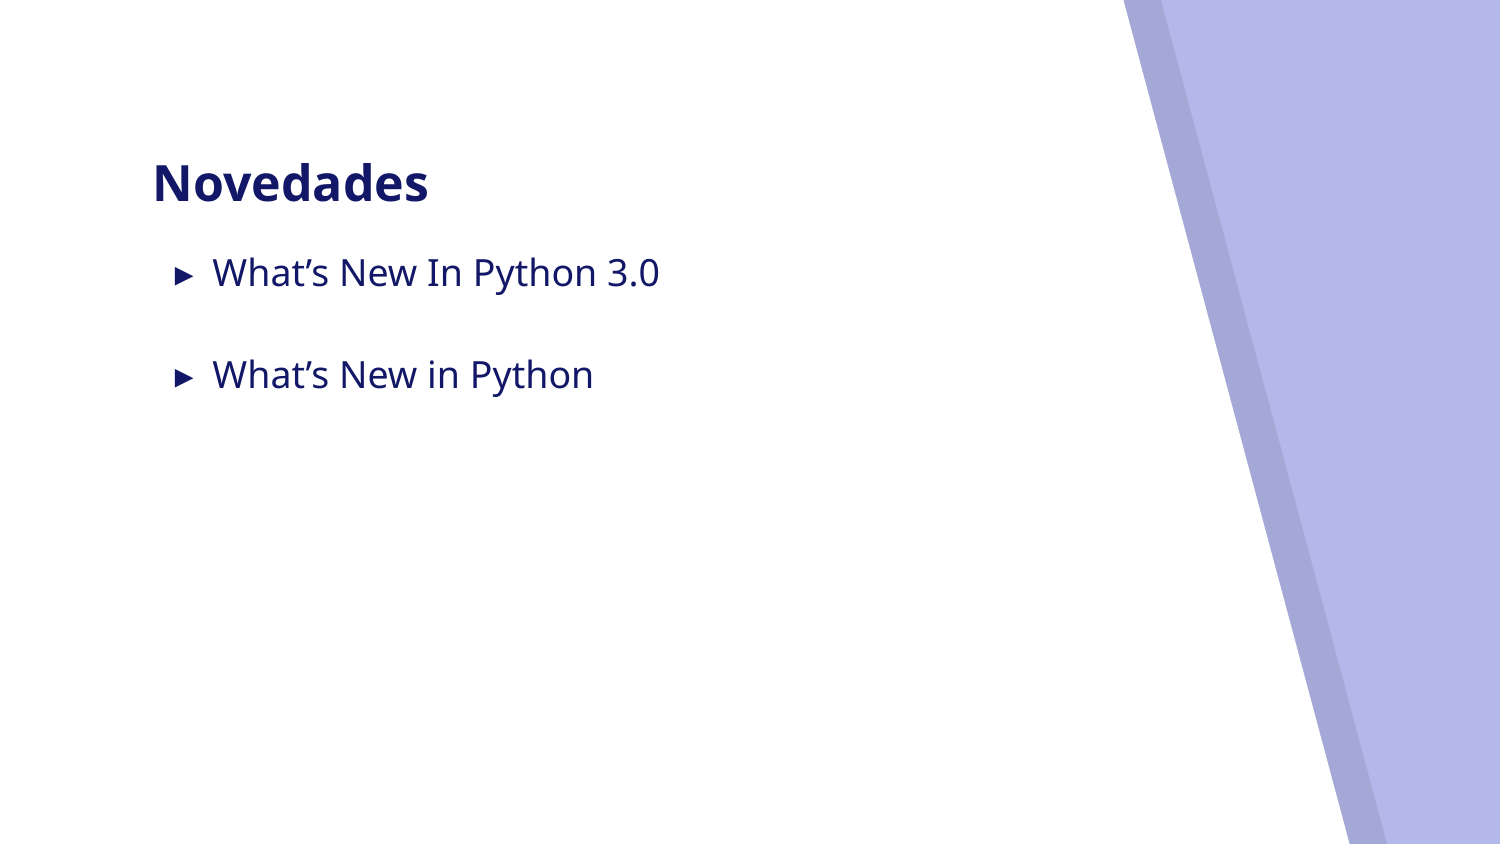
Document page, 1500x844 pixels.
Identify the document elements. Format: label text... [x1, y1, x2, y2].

list What’s New In Python 3.0 What’s New in Python [137, 246, 1011, 587]
title Novedades [137, 146, 1011, 227]
